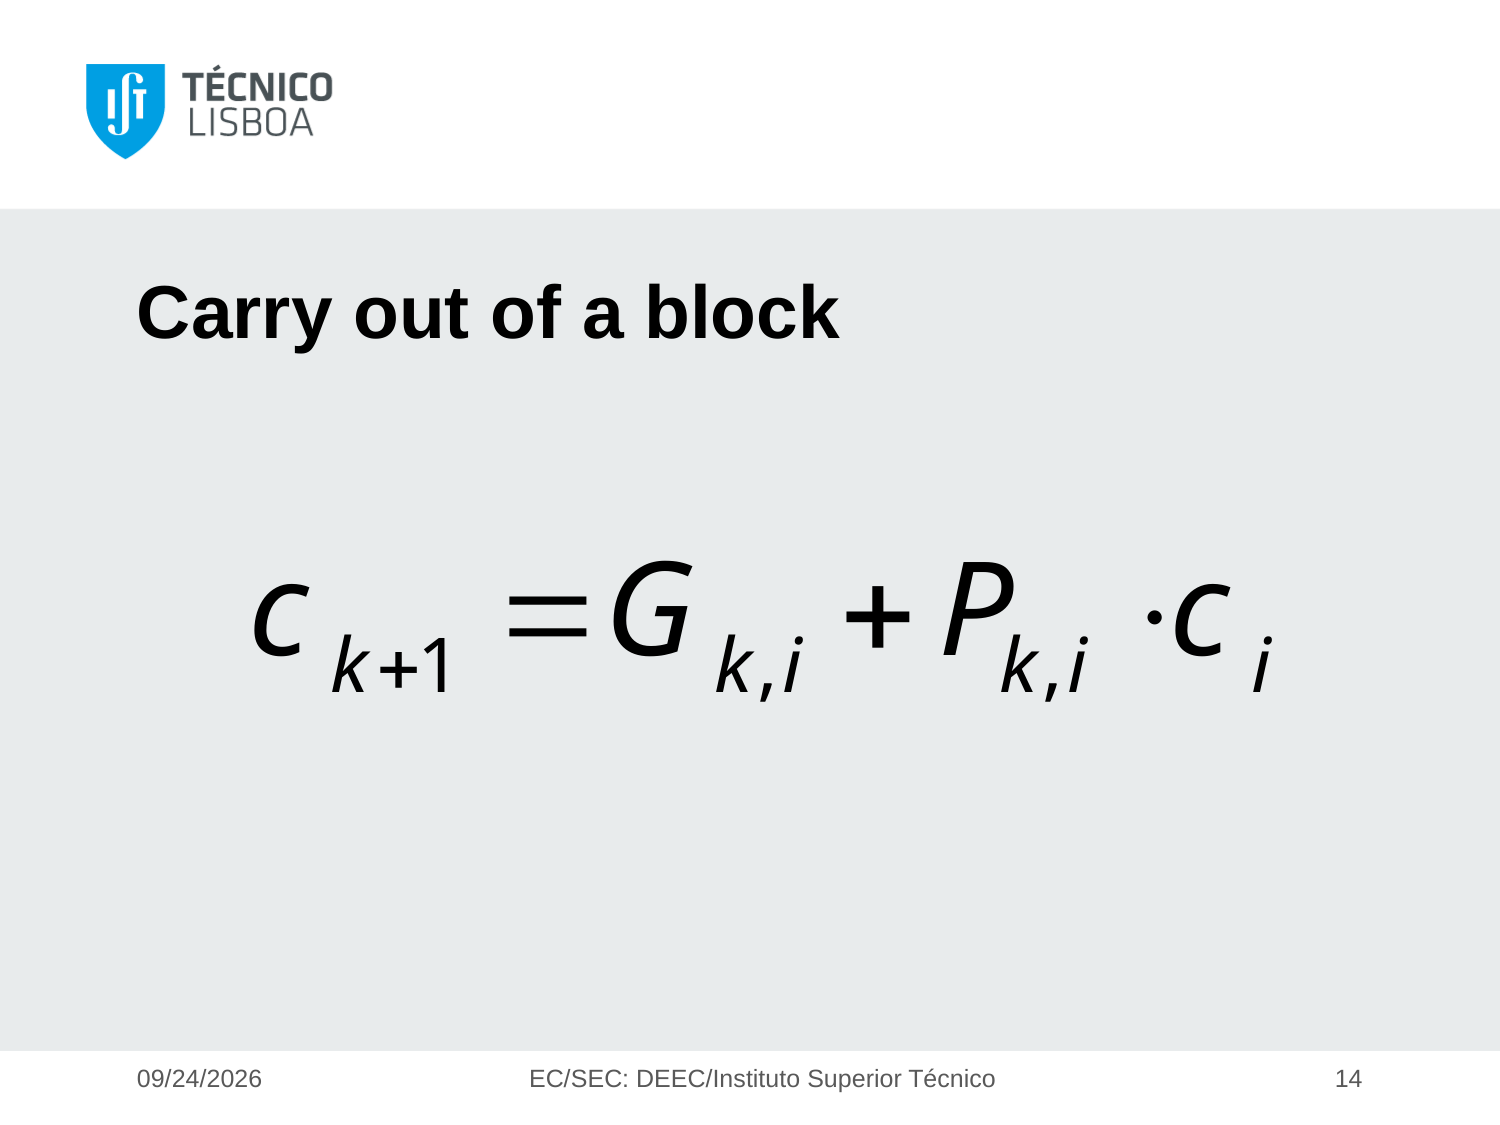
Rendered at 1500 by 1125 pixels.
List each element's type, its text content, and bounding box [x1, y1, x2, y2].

title Carry out of a block [121, 237, 1378, 381]
slide_number <number> [1077, 1052, 1378, 1103]
footer EC/SEC: DEEC/Instituto Superior Técnico [512, 1052, 1021, 1103]
picture [0, 0, 1500, 1125]
slide_number 11/12/2020 [121, 1052, 425, 1103]
